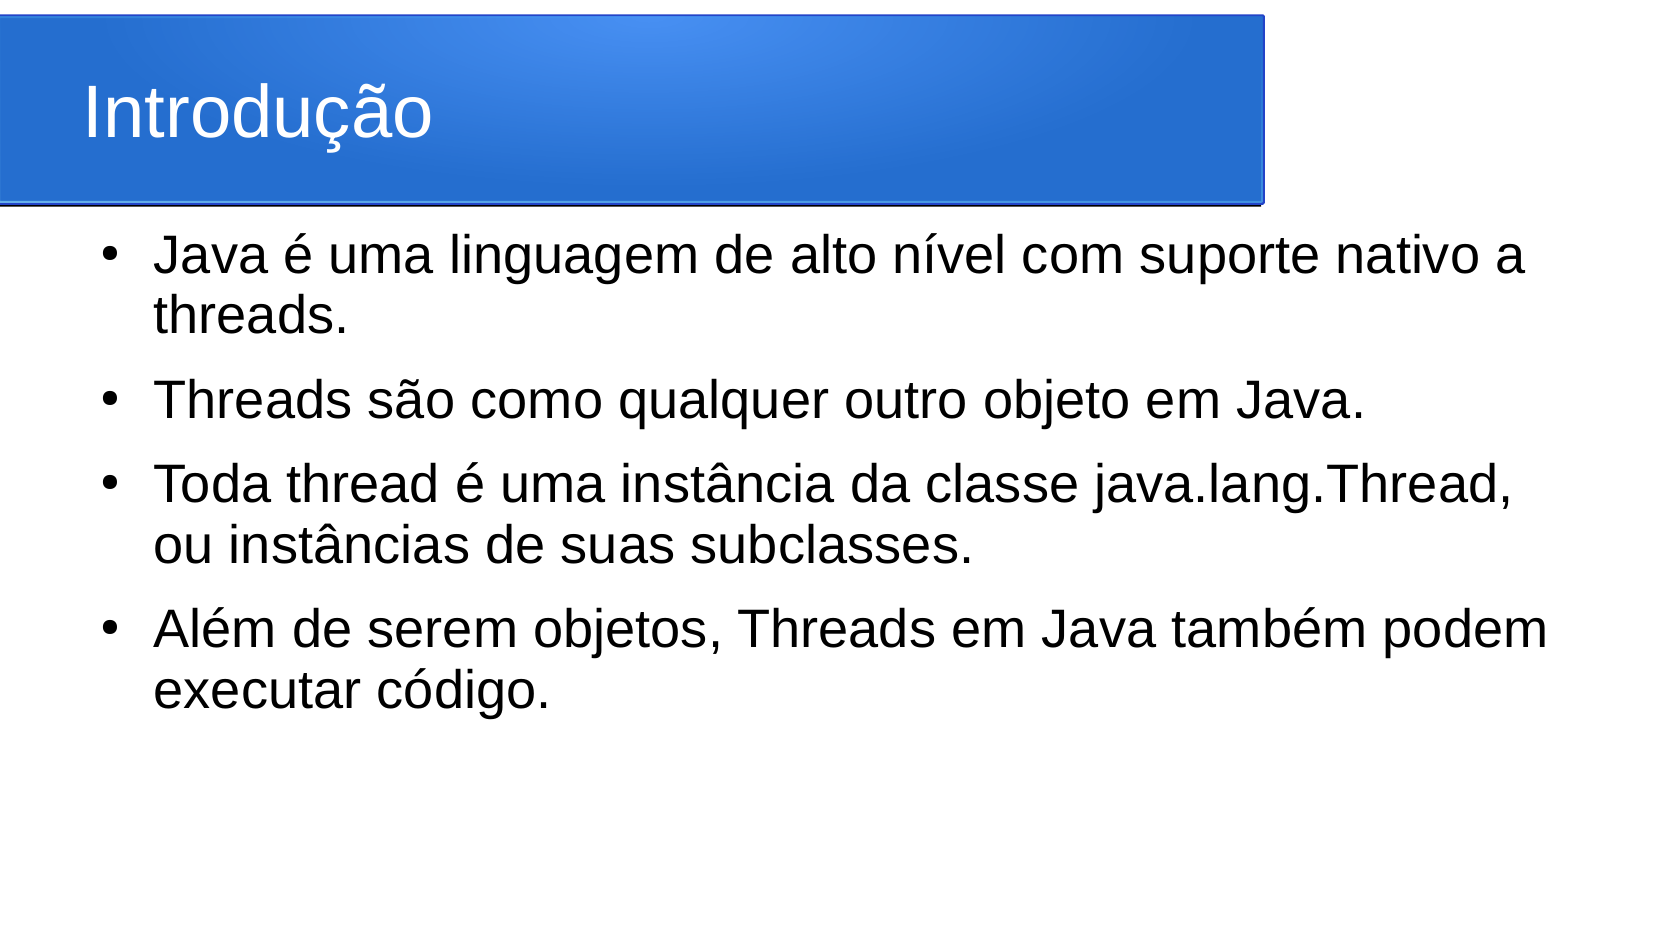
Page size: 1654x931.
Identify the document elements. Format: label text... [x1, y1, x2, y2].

list Java é uma linguagem de alto nível com suporte nativo a threads. Threads são como qualquer outro objeto em Java. Toda thread é uma instância da classe java.lang.Thread, ou instâncias de suas subclasses. Além de serem objetos, Threads em Java também podem executar código. [82, 224, 1571, 764]
title Introdução [82, 35, 1235, 189]
